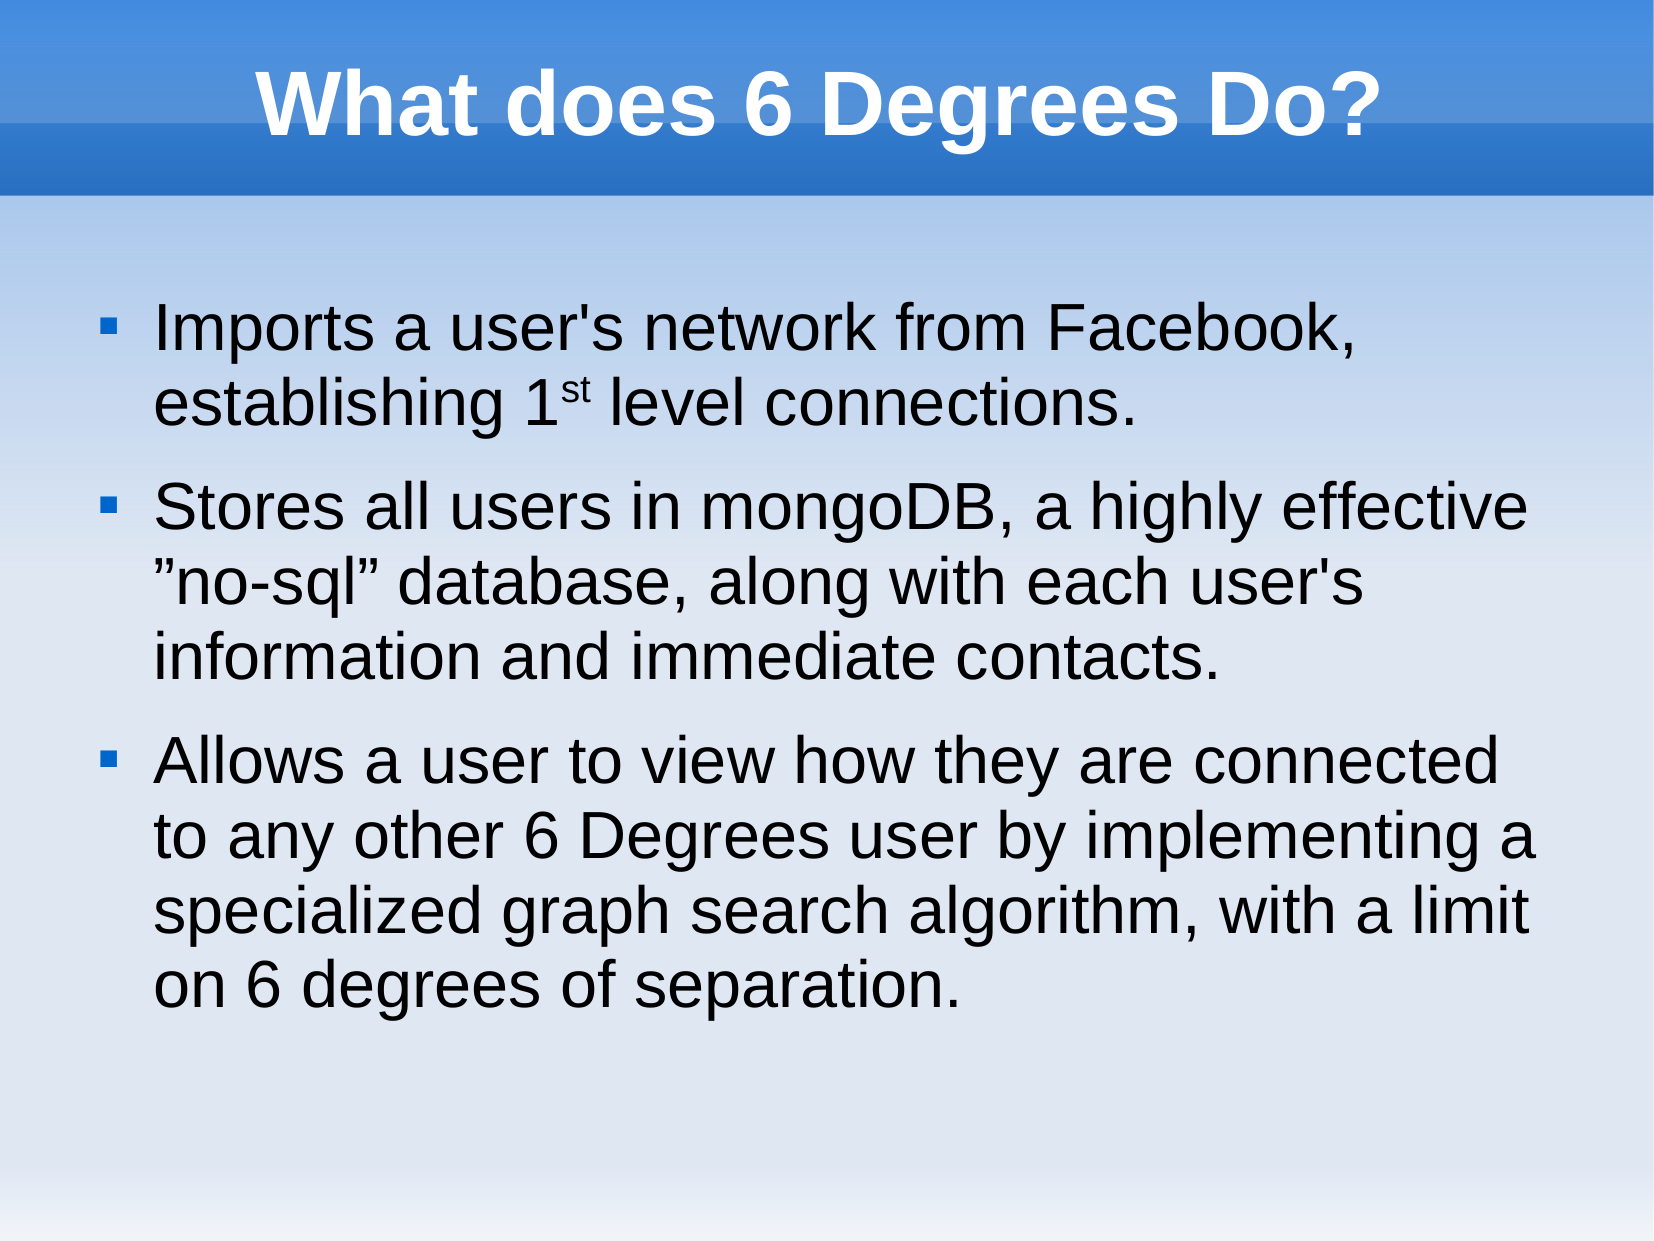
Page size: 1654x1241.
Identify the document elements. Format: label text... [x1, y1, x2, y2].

picture [0, 0, 1654, 1241]
title What does 6 Degrees Do? [76, 7, 1565, 200]
list Imports a user's network from Facebook, establishing 1st level connections. Stores all users in mongoDB, a highly effective ”no-sql” database, along with each user's information and immediate contacts. Allows a user to view how they are connected to any other 6 Degrees user by implementing a specialized graph search algorithm, with a limit on 6 degrees of separation. [82, 290, 1571, 1094]
